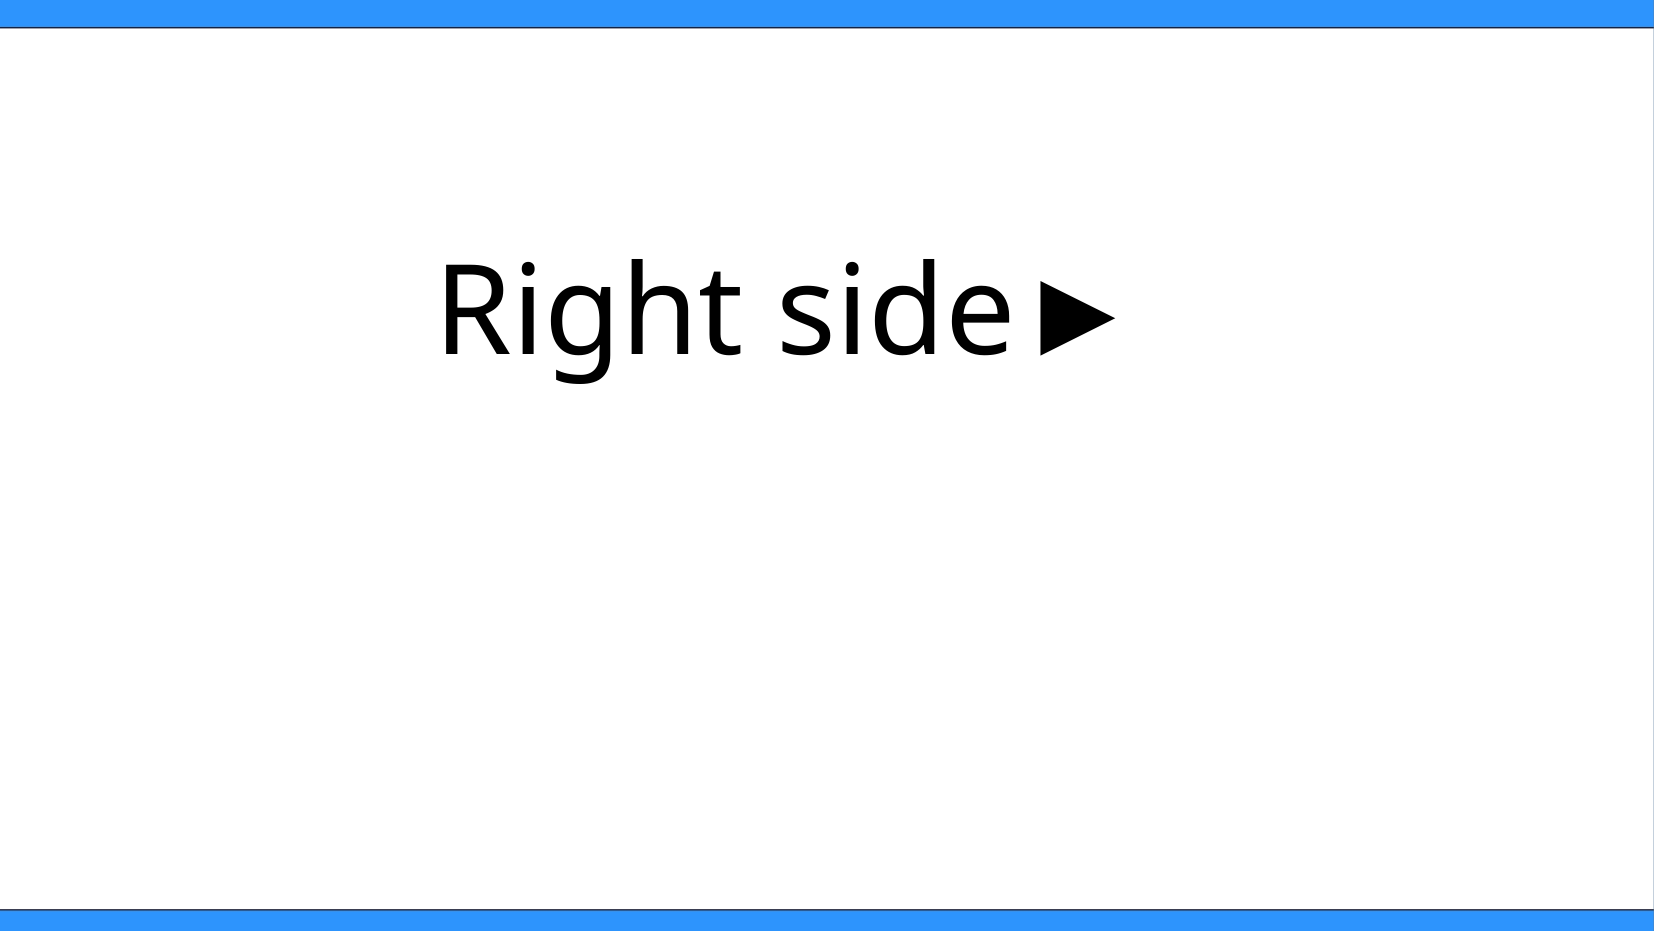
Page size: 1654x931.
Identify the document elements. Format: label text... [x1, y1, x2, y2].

text_box Right side► [195, 213, 1381, 556]
picture [0, 0, 1654, 931]
